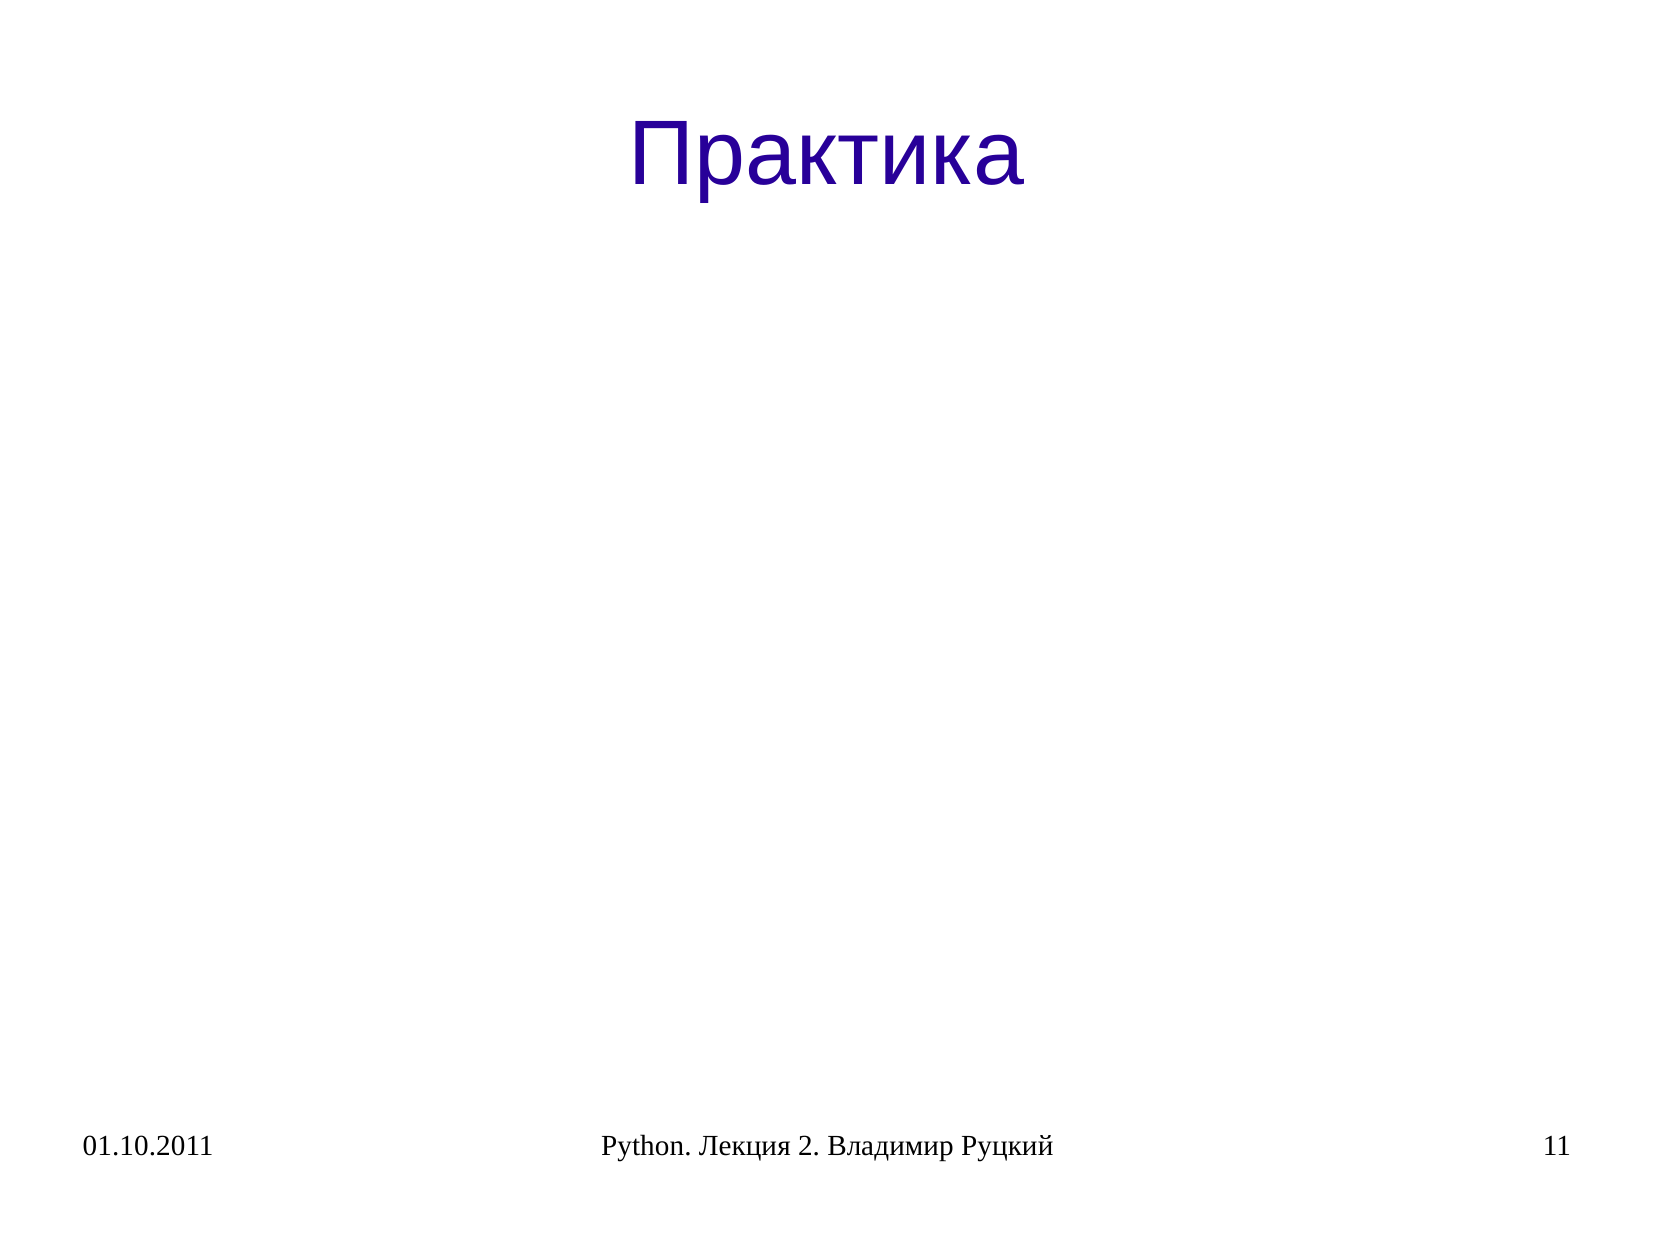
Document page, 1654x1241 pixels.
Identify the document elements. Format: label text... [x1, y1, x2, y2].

title Практика [82, 49, 1571, 257]
